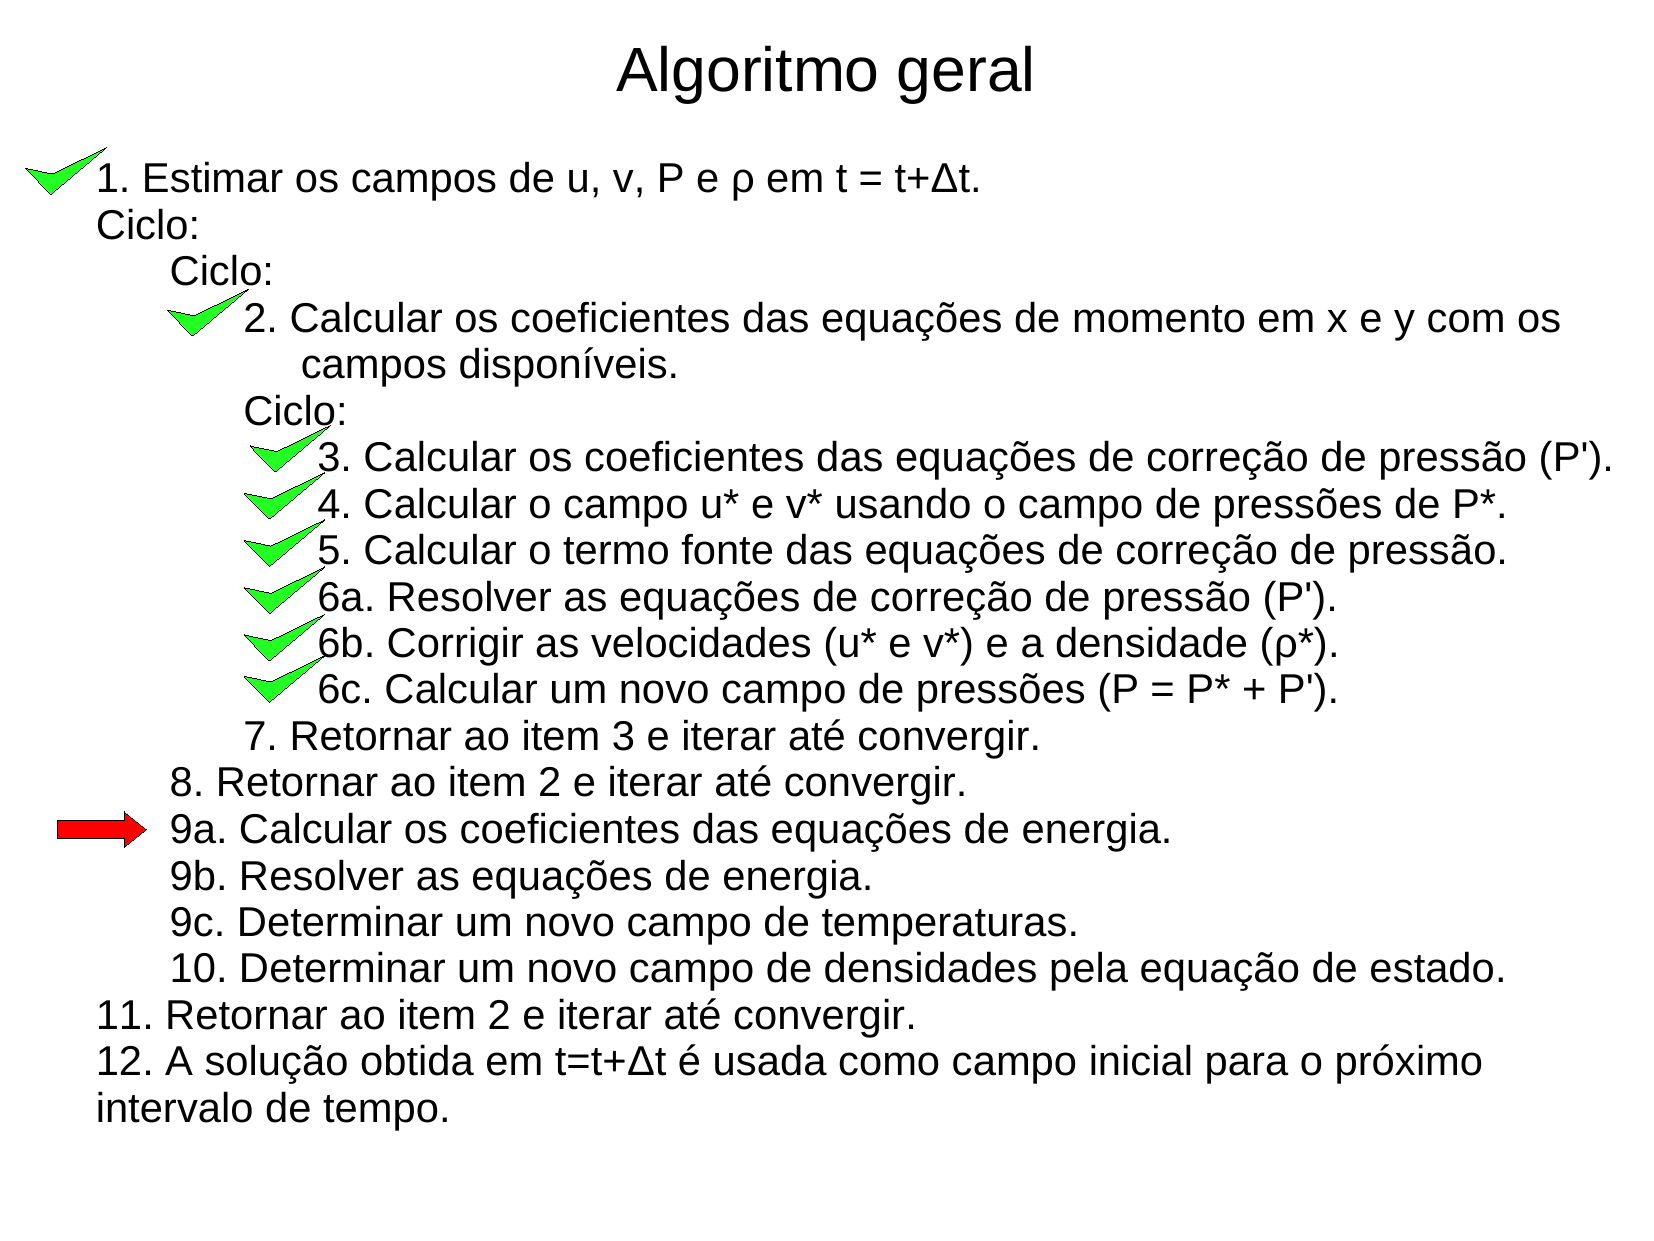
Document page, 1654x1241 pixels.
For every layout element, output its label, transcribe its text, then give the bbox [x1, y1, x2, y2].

text_box Algoritmo geral [601, 27, 1052, 113]
text_box [244, 614, 325, 661]
text_box [244, 519, 325, 567]
text_box [57, 811, 147, 848]
text_box [167, 289, 249, 336]
text_box [244, 566, 325, 614]
text_box 1. Estimar os campos de u, v, P e ρ em t = t+Δt. Ciclo: Ciclo: 2. Calcular os coeficientes das equações de momento em x e y com os campos disponíveis. Ciclo: 3. Calcular os coeficientes das equações de correção de pressão (P'). 4. Calcular o campo u* e v* usando o campo de pressões de P*. 5. Calcular o termo fonte das equações de correção de pressão. 6a. Resolver as equações de correção de pressão (P'). 6b. Corrigir as velocidades (u* e v*) e a densidade (ρ*). 6c. Calcular um novo campo de pressões (P = P* + P'). 7. Retornar ao item 3 e iterar até convergir. 8. Retornar ao item 2 e iterar até convergir. 9a. Calcular os coeficientes das equações de energia. 9b. Resolver as equações de energia. 9c. Determinar um novo campo de temperaturas. 10. Determinar um novo campo de densidades pela equação de estado. 11. Retornar ao item 2 e iterar até convergir. 12. A solução obtida em t=t+Δt é usada como campo inicial para o próximo intervalo de tempo. [81, 147, 1630, 1223]
text_box [250, 425, 331, 472]
text_box [244, 472, 325, 519]
text_box [244, 655, 325, 703]
text_box [25, 147, 107, 195]
